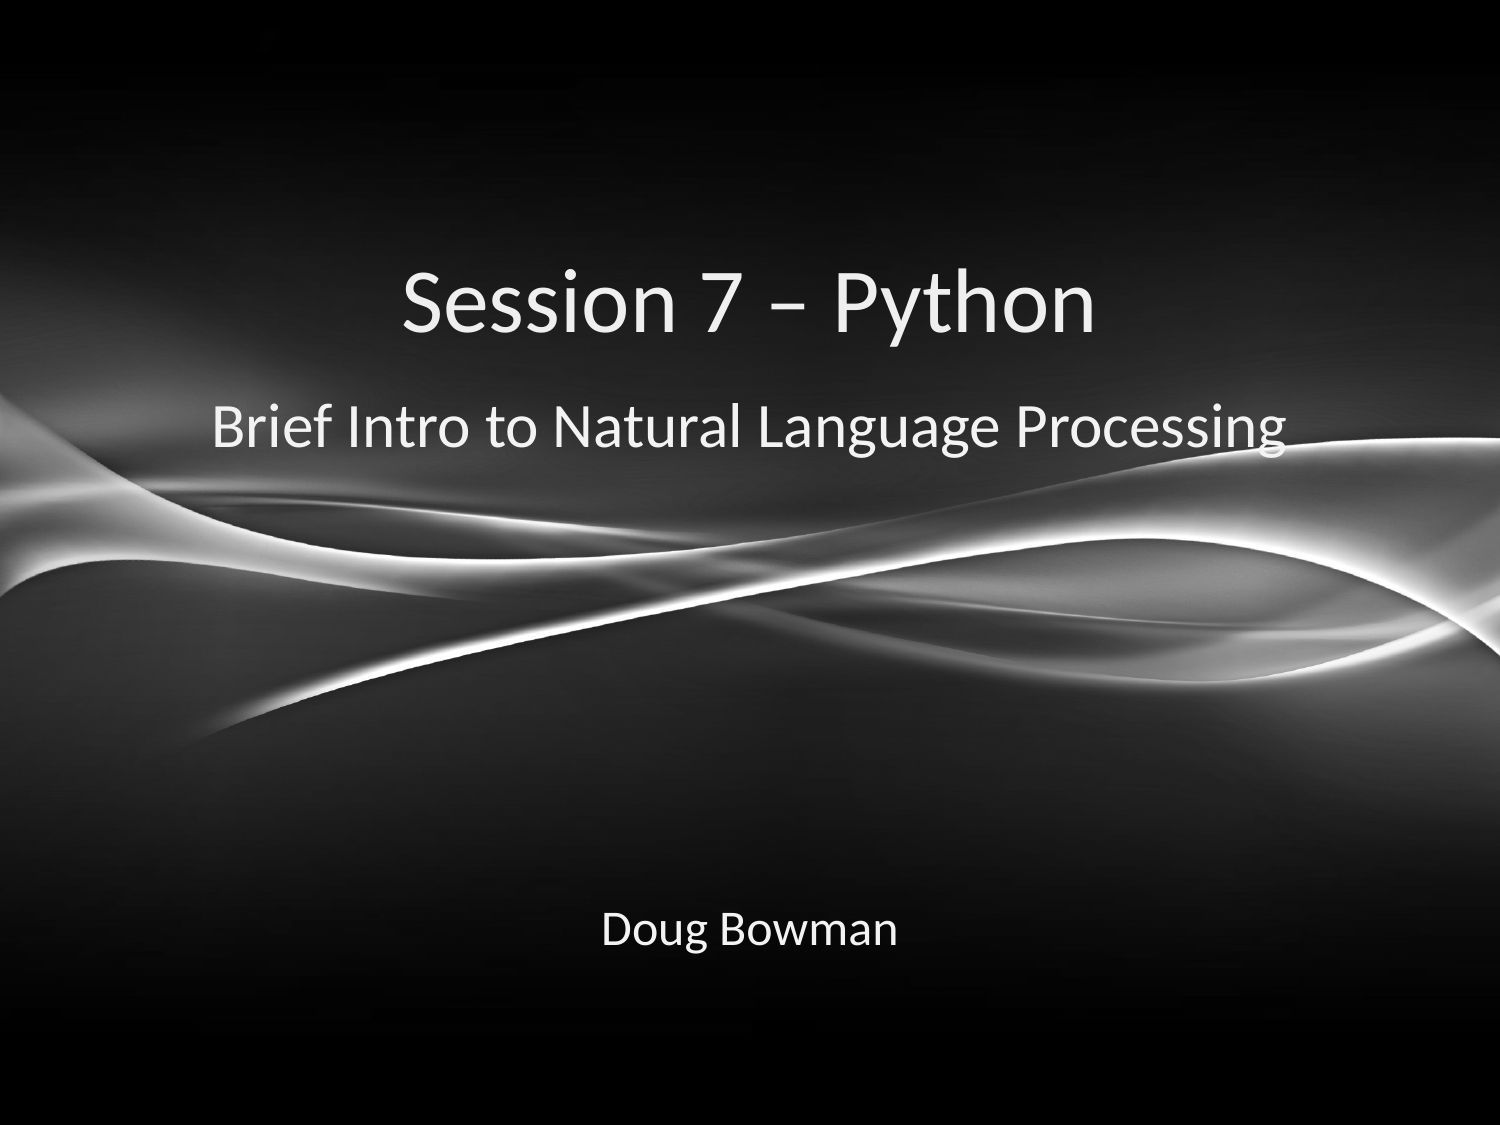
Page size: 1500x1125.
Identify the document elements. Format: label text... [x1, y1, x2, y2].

text_box Doug Bowman [224, 887, 1275, 999]
picture [0, 0, 1500, 1125]
subtitle Brief Intro to Natural Language Processing [174, 376, 1325, 488]
title Session 7 – Python [112, 174, 1388, 417]
